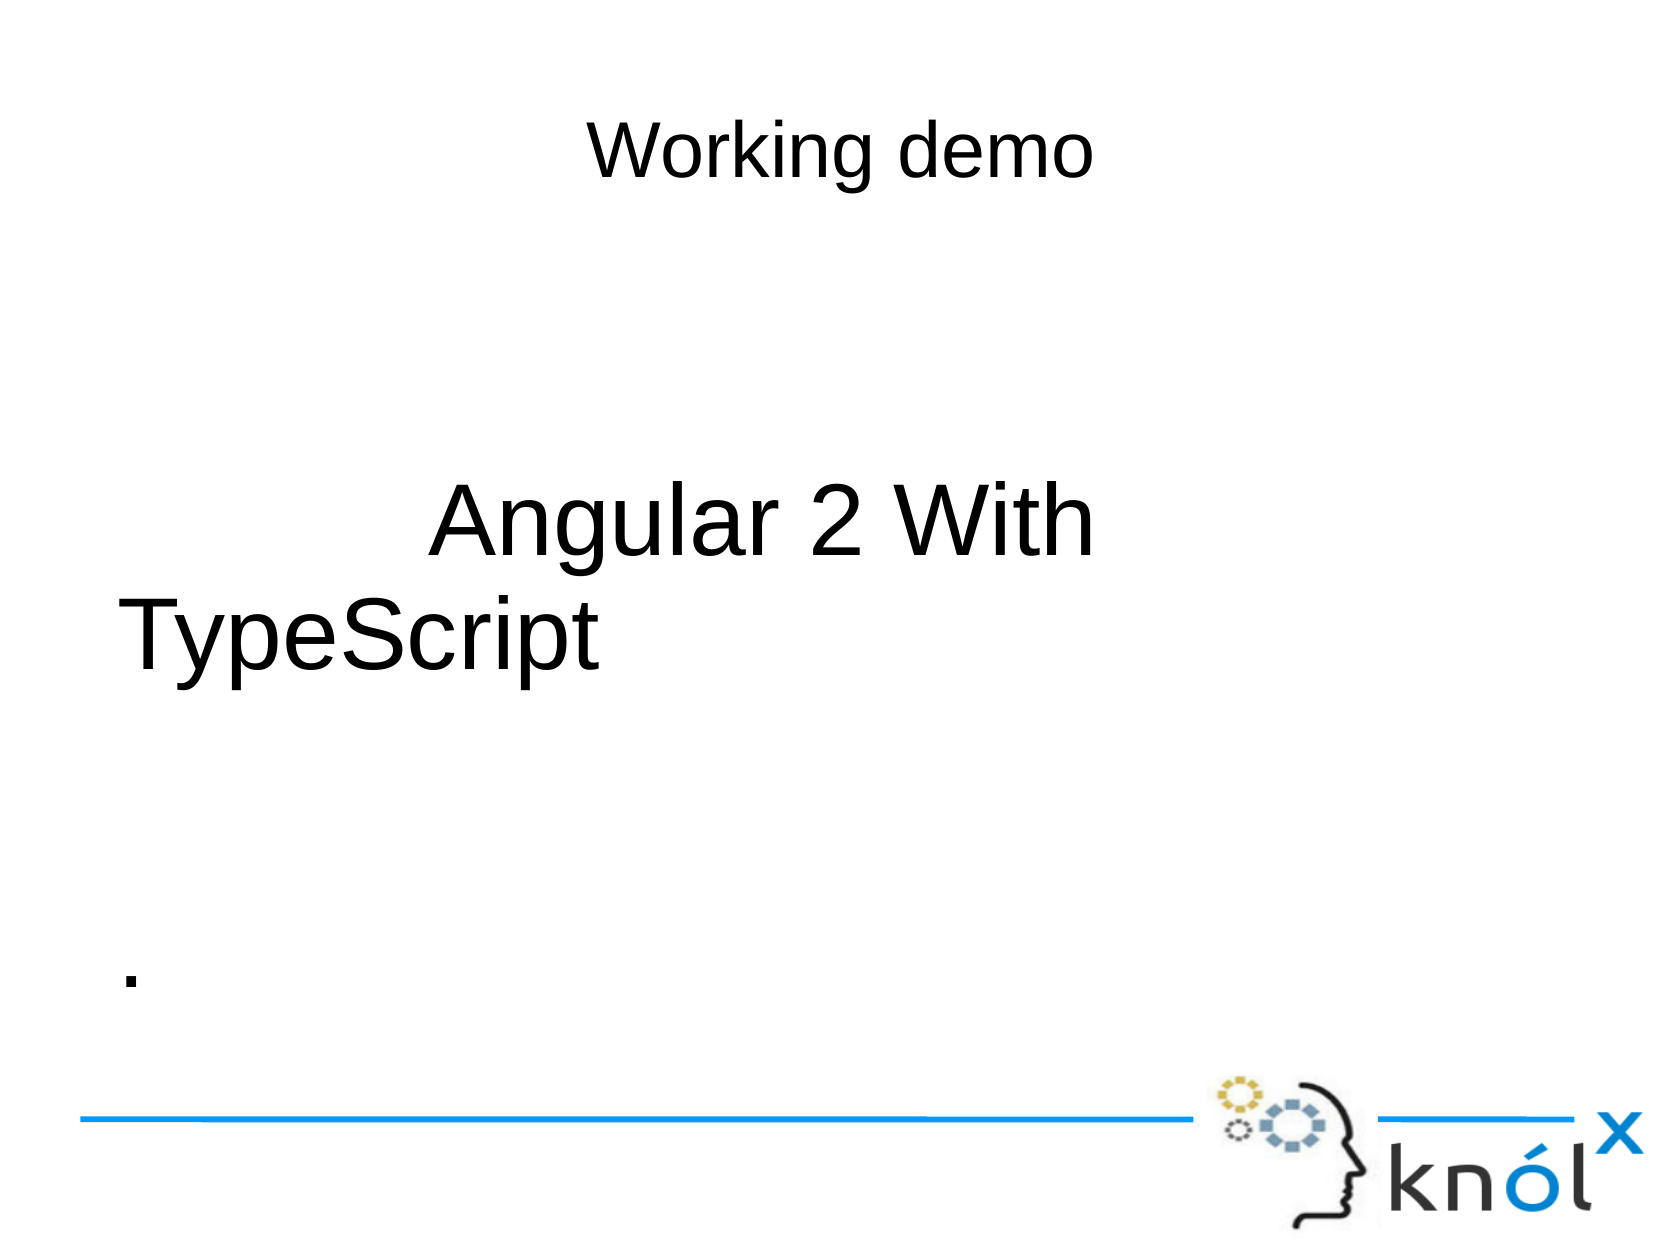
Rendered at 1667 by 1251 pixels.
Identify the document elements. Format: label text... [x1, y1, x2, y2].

picture [1205, 1073, 1655, 1239]
title Working demo [83, 49, 1578, 253]
list Angular 2 With TypeScript . [89, 292, 1550, 1012]
